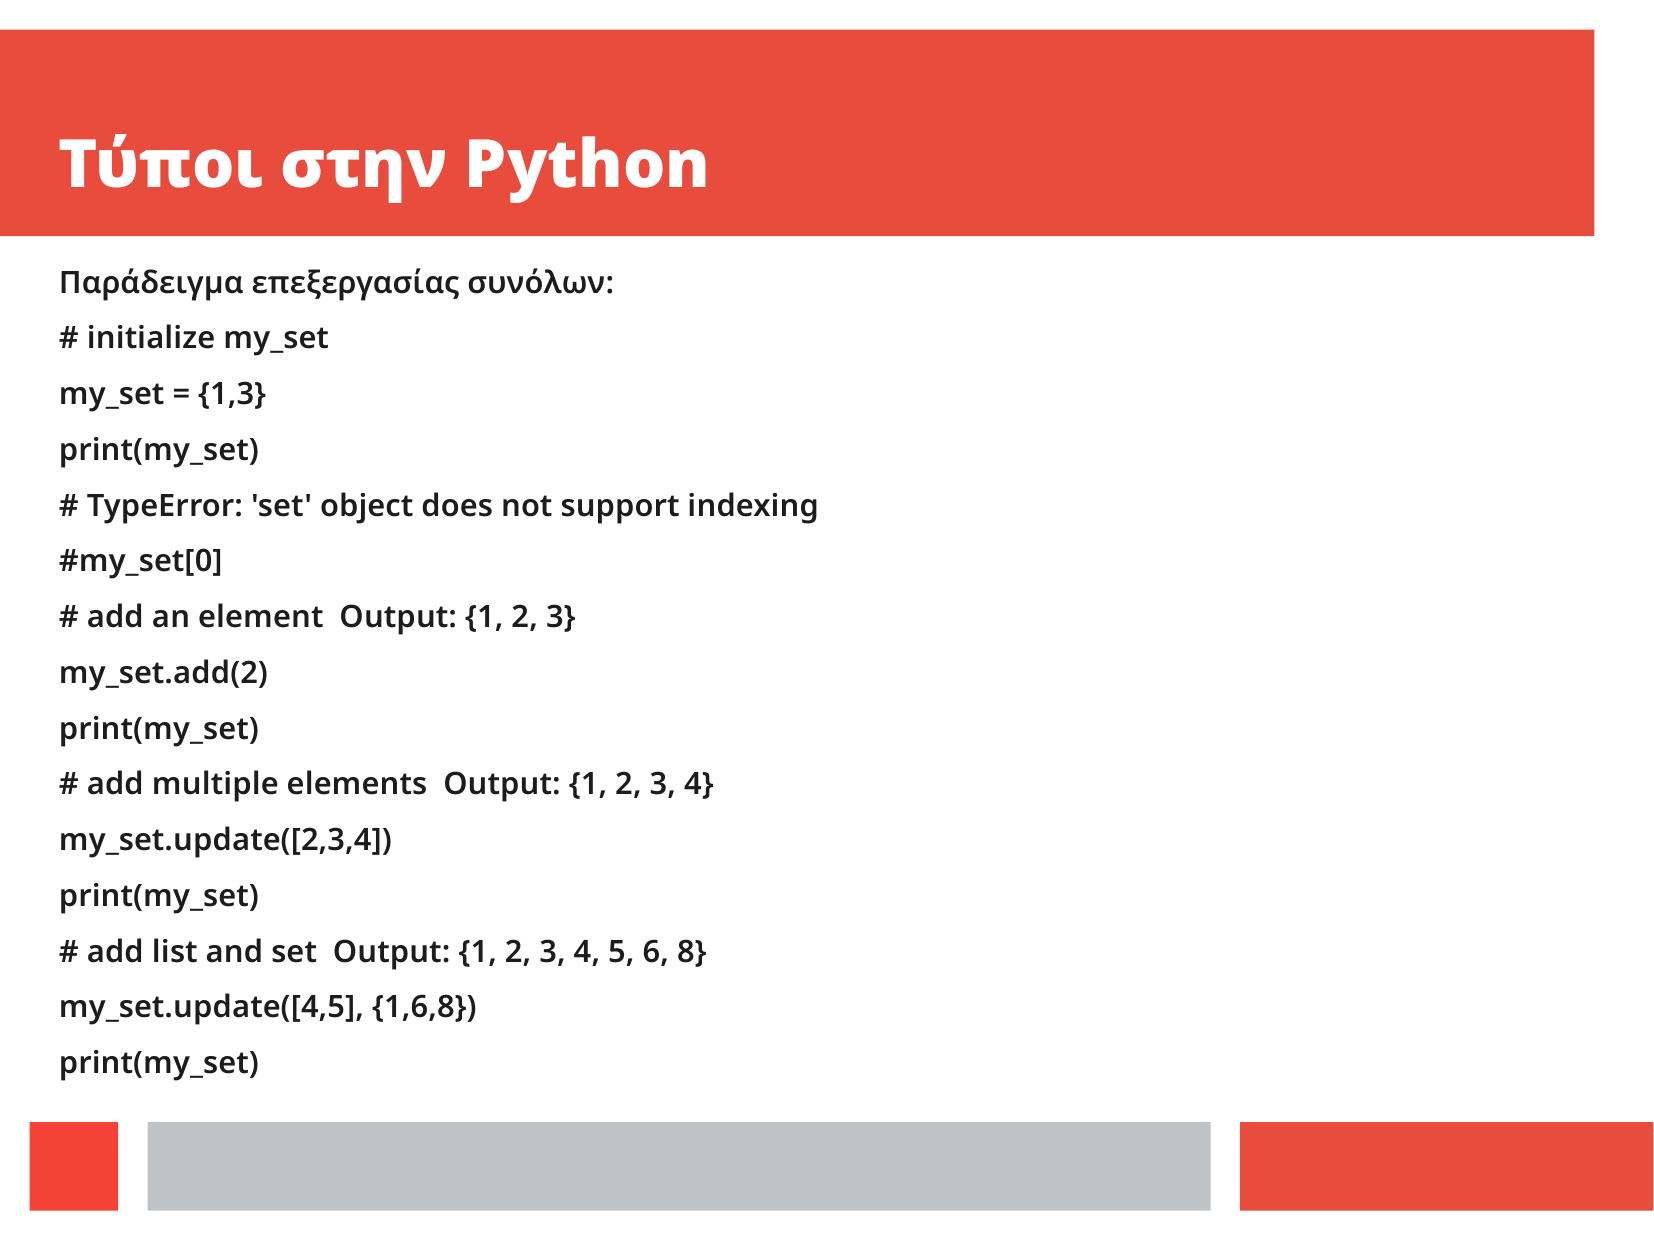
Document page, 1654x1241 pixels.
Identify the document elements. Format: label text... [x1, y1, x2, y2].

title Τύποι στην Python [59, 59, 1595, 207]
list Παράδειγμα επεξεργασίας συνόλων: # initialize my_set my_set = {1,3} print(my_set) # TypeError: 'set' object does not support indexing #my_set[0] # add an element Output: {1, 2, 3} my_set.add(2) print(my_set) # add multiple elements Output: {1, 2, 3, 4} my_set.update([2,3,4]) print(my_set) # add list and set Output: {1, 2, 3, 4, 5, 6, 8} my_set.update([4,5], {1,6,8}) print(my_set) [59, 259, 1619, 1093]
